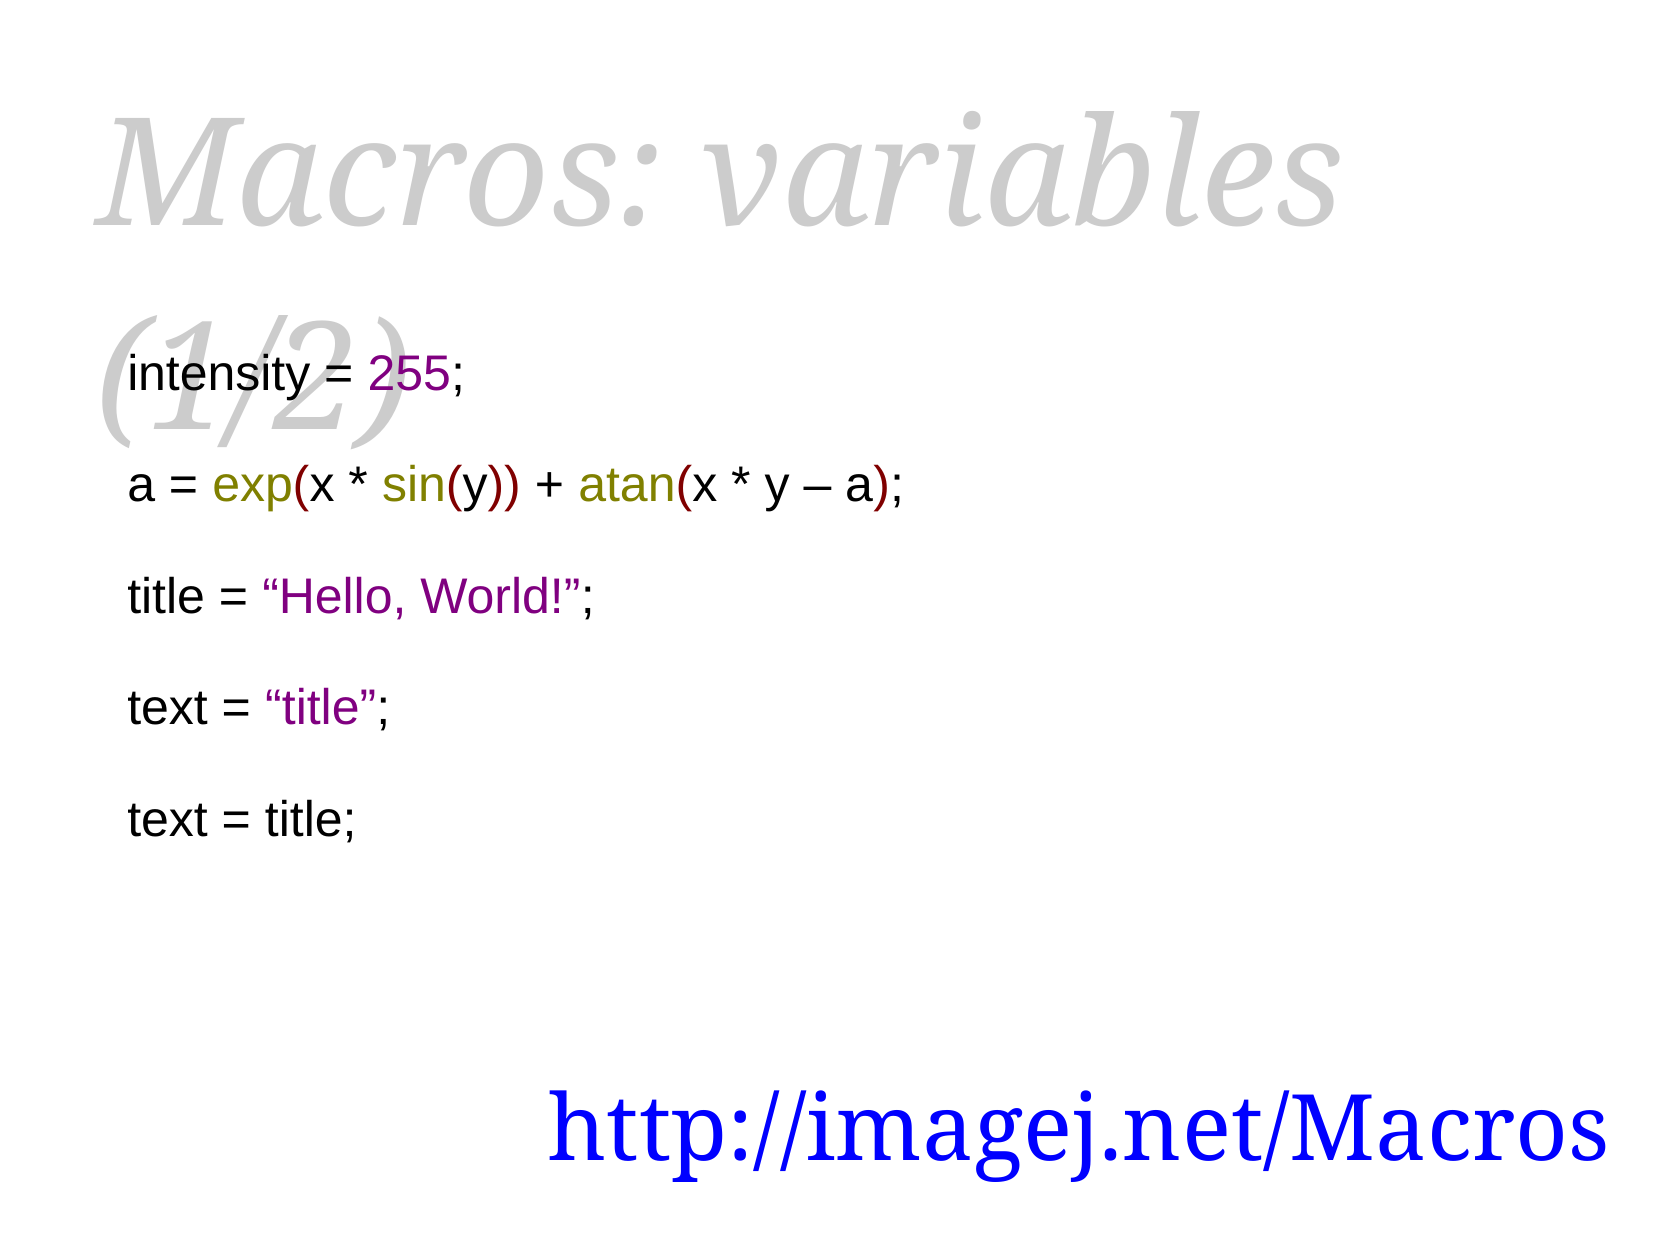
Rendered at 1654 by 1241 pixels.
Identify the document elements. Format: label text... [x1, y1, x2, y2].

text_box Macros: variables (1/2) [81, 57, 1654, 239]
text_box http://imagej.net/Macros [50, 1055, 1626, 1172]
text_box intensity = 255; a = exp(x * sin(y)) + atan(x * y – a); title = “Hello, World!”; text = “title”; text = title; [112, 337, 1538, 855]
